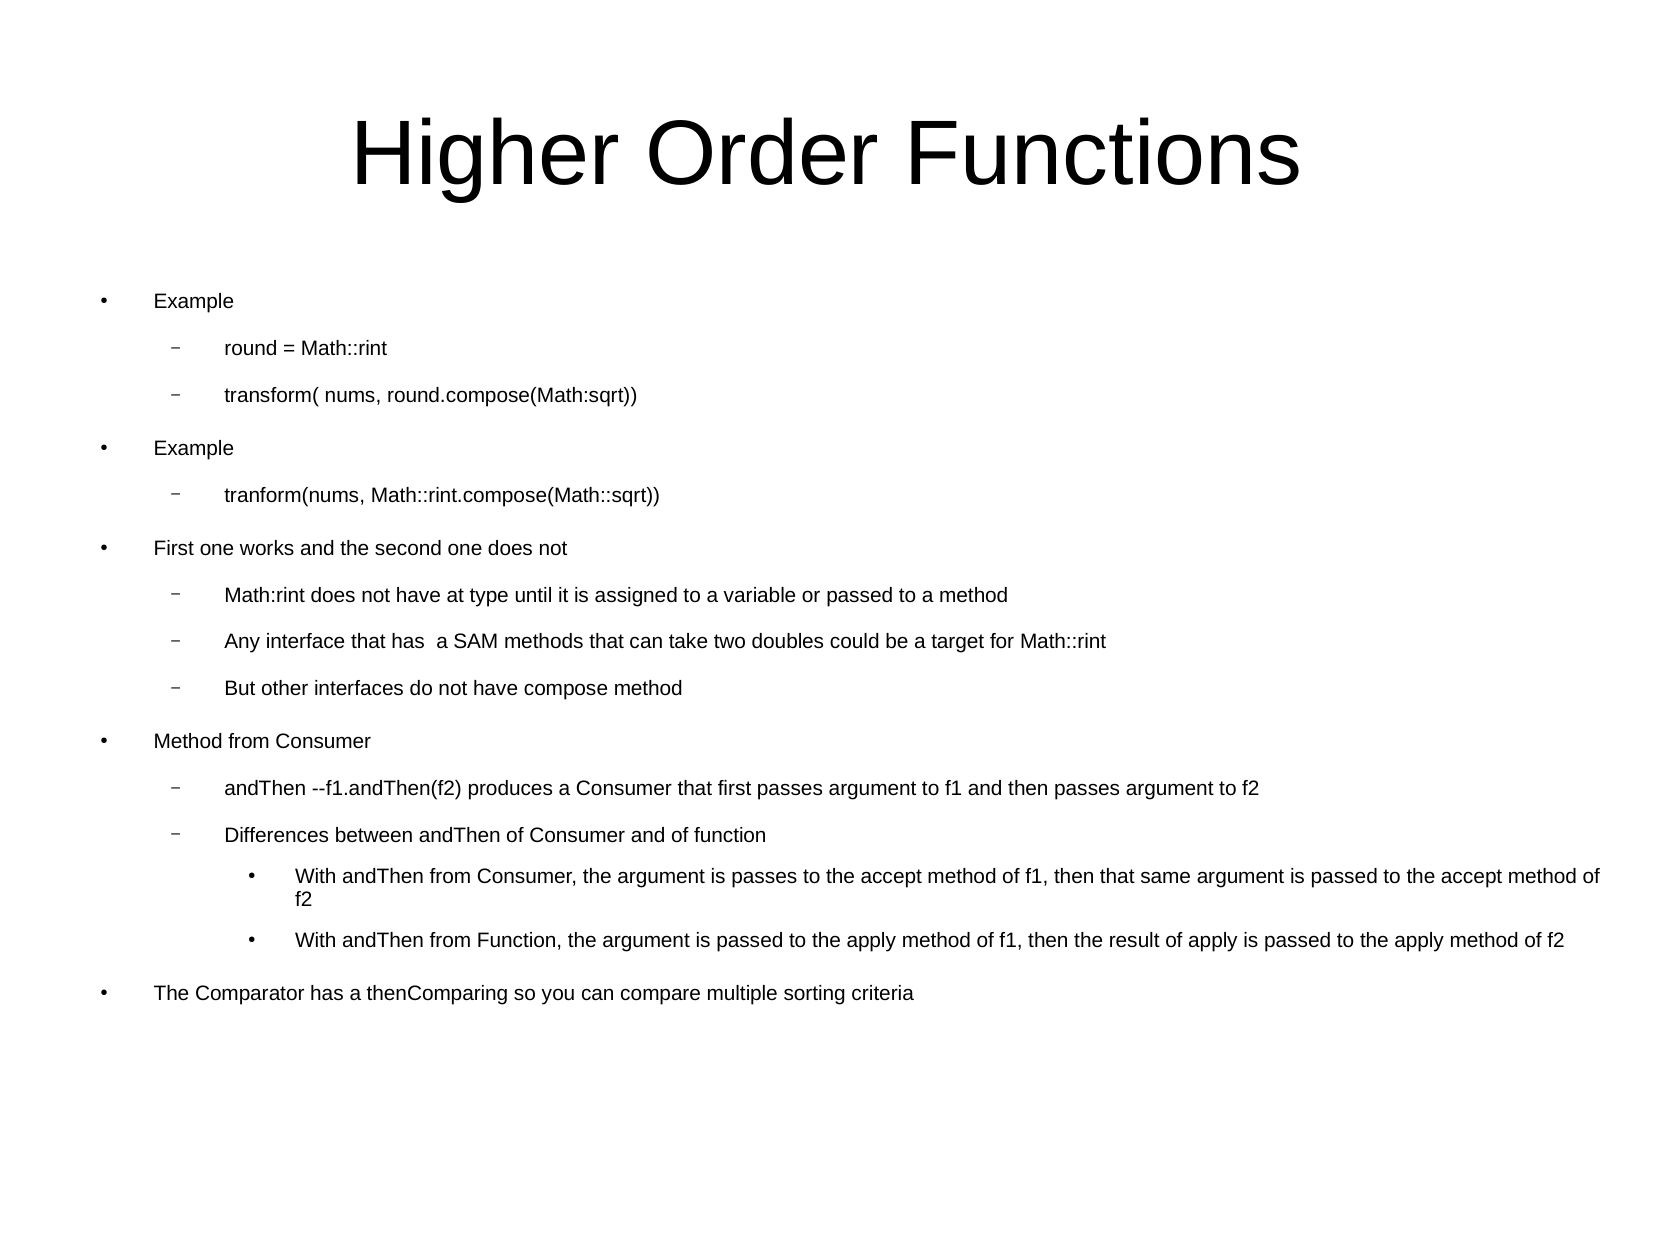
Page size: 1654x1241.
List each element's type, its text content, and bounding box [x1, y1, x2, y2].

list Example round = Math::rint transform( nums, round.compose(Math:sqrt)) Example tranform(nums, Math::rint.compose(Math::sqrt)) First one works and the second one does not Math:rint does not have at type until it is assigned to a variable or passed to a method Any interface that has a SAM methods that can take two doubles could be a target for Math::rint But other interfaces do not have compose method Method from Consumer andThen --f1.andThen(f2) produces a Consumer that first passes argument to f1 and then passes argument to f2 Differences between andThen of Consumer and of function With andThen from Consumer, the argument is passes to the accept method of f1, then that same argument is passed to the accept method of f2 With andThen from Function, the argument is passed to the apply method of f1, then the result of apply is passed to the apply method of f2 The Comparator has a thenComparing so you can compare multiple sorting criteria [82, 290, 1606, 1201]
title Higher Order Functions [82, 49, 1571, 257]
